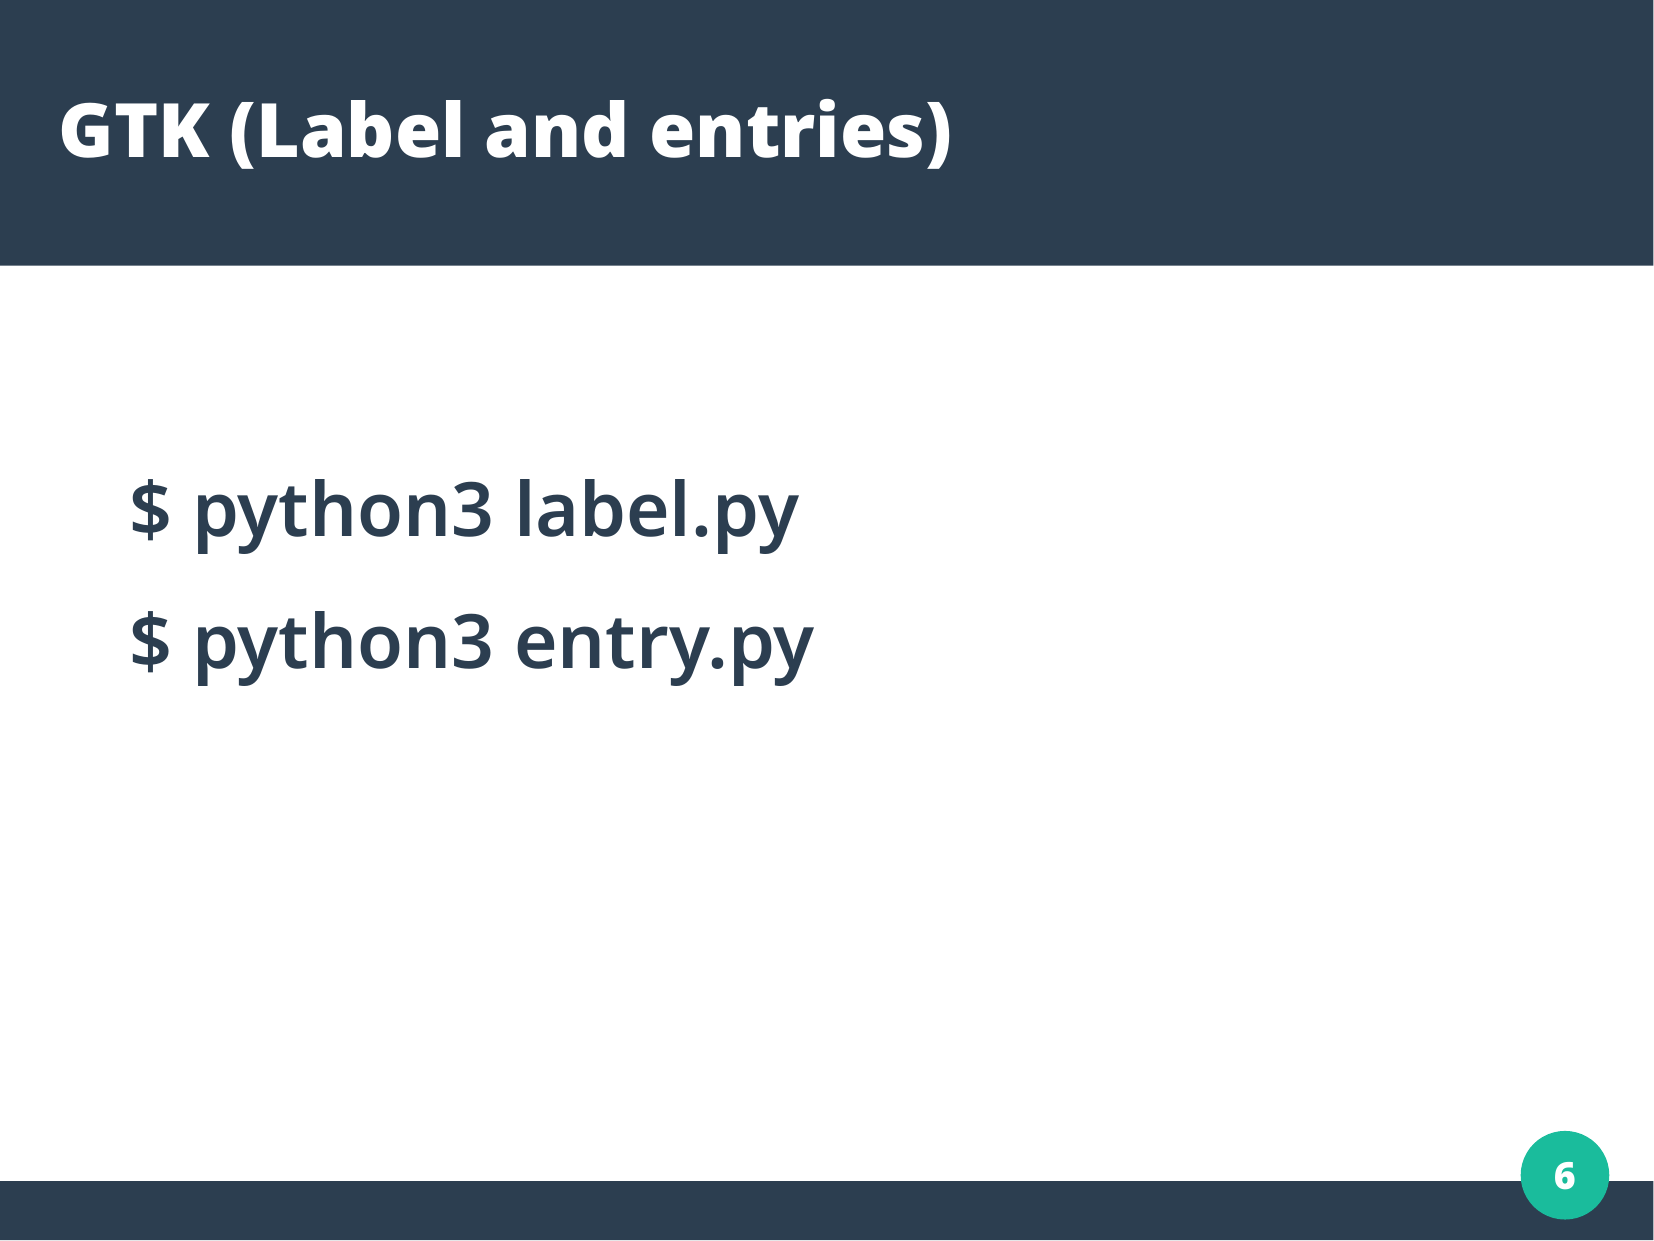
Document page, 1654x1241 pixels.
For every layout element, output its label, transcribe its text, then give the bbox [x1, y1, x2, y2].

title GTK (Label and entries) [59, 49, 1595, 207]
list $ python3 label.py $ python3 entry.py [59, 324, 1595, 1152]
